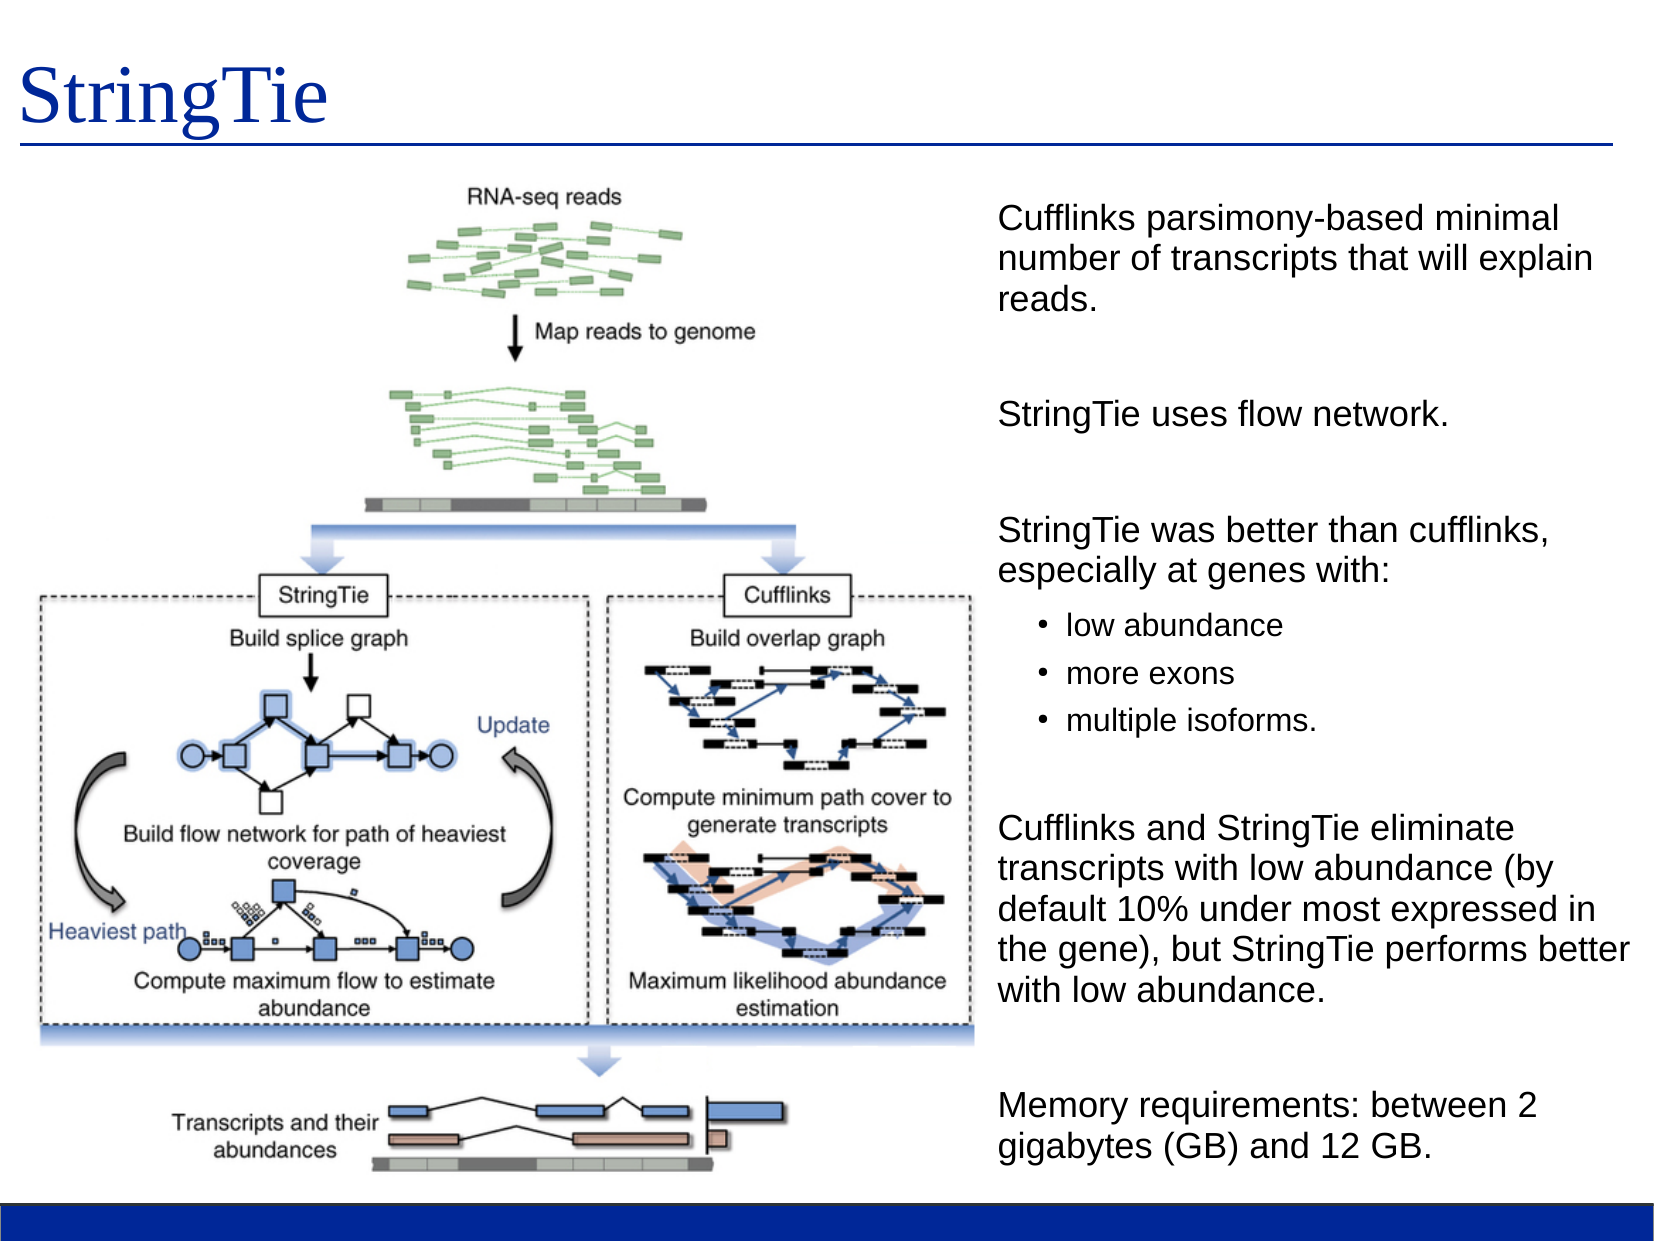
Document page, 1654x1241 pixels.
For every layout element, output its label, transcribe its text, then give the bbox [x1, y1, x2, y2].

list Cufflinks parsimony-based minimal number of transcripts that will explain reads. StringTie uses flow network. StringTie was better than cufflinks, especially at genes with: low abundance more exons multiple isoforms. Cufflinks and StringTie eliminate transcripts with low abundance (by default 10% under most expressed in the gene), but StringTie performs better with low abundance. Memory requirements: between 2 gigabytes (GB) and 12 GB. [997, 197, 1638, 1169]
picture [33, 167, 986, 1196]
title StringTie [17, 0, 1589, 198]
